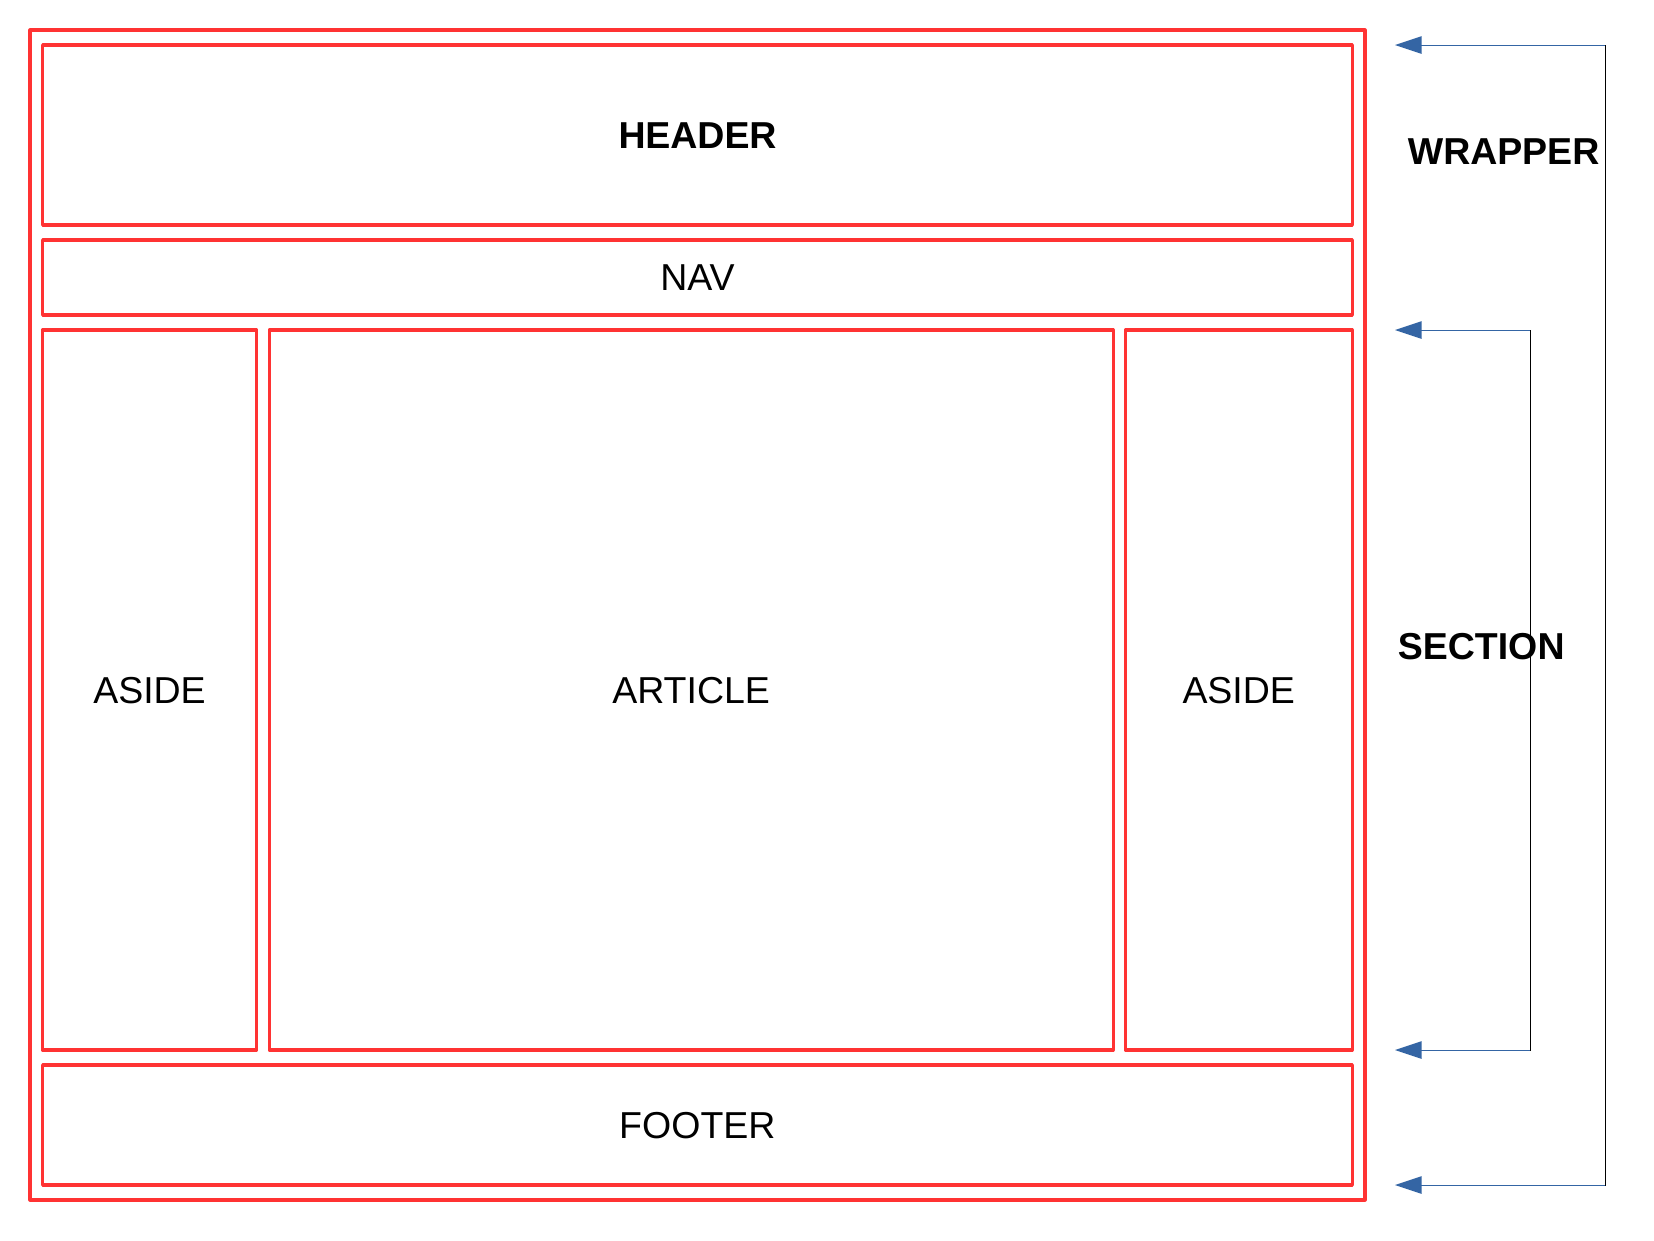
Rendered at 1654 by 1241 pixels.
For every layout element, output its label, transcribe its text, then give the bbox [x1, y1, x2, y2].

text_box HEADER [42, 45, 1353, 226]
text_box WRAPPER [1387, 123, 1621, 181]
text_box ARTICLE [269, 330, 1114, 1051]
text_box [30, 30, 1366, 1201]
text_box ASIDE [1125, 330, 1353, 1051]
text_box NAV [42, 240, 1353, 316]
text_box FOOTER [42, 1065, 1353, 1186]
text_box SECTION [1365, 618, 1598, 676]
text_box ASIDE [42, 330, 257, 1051]
